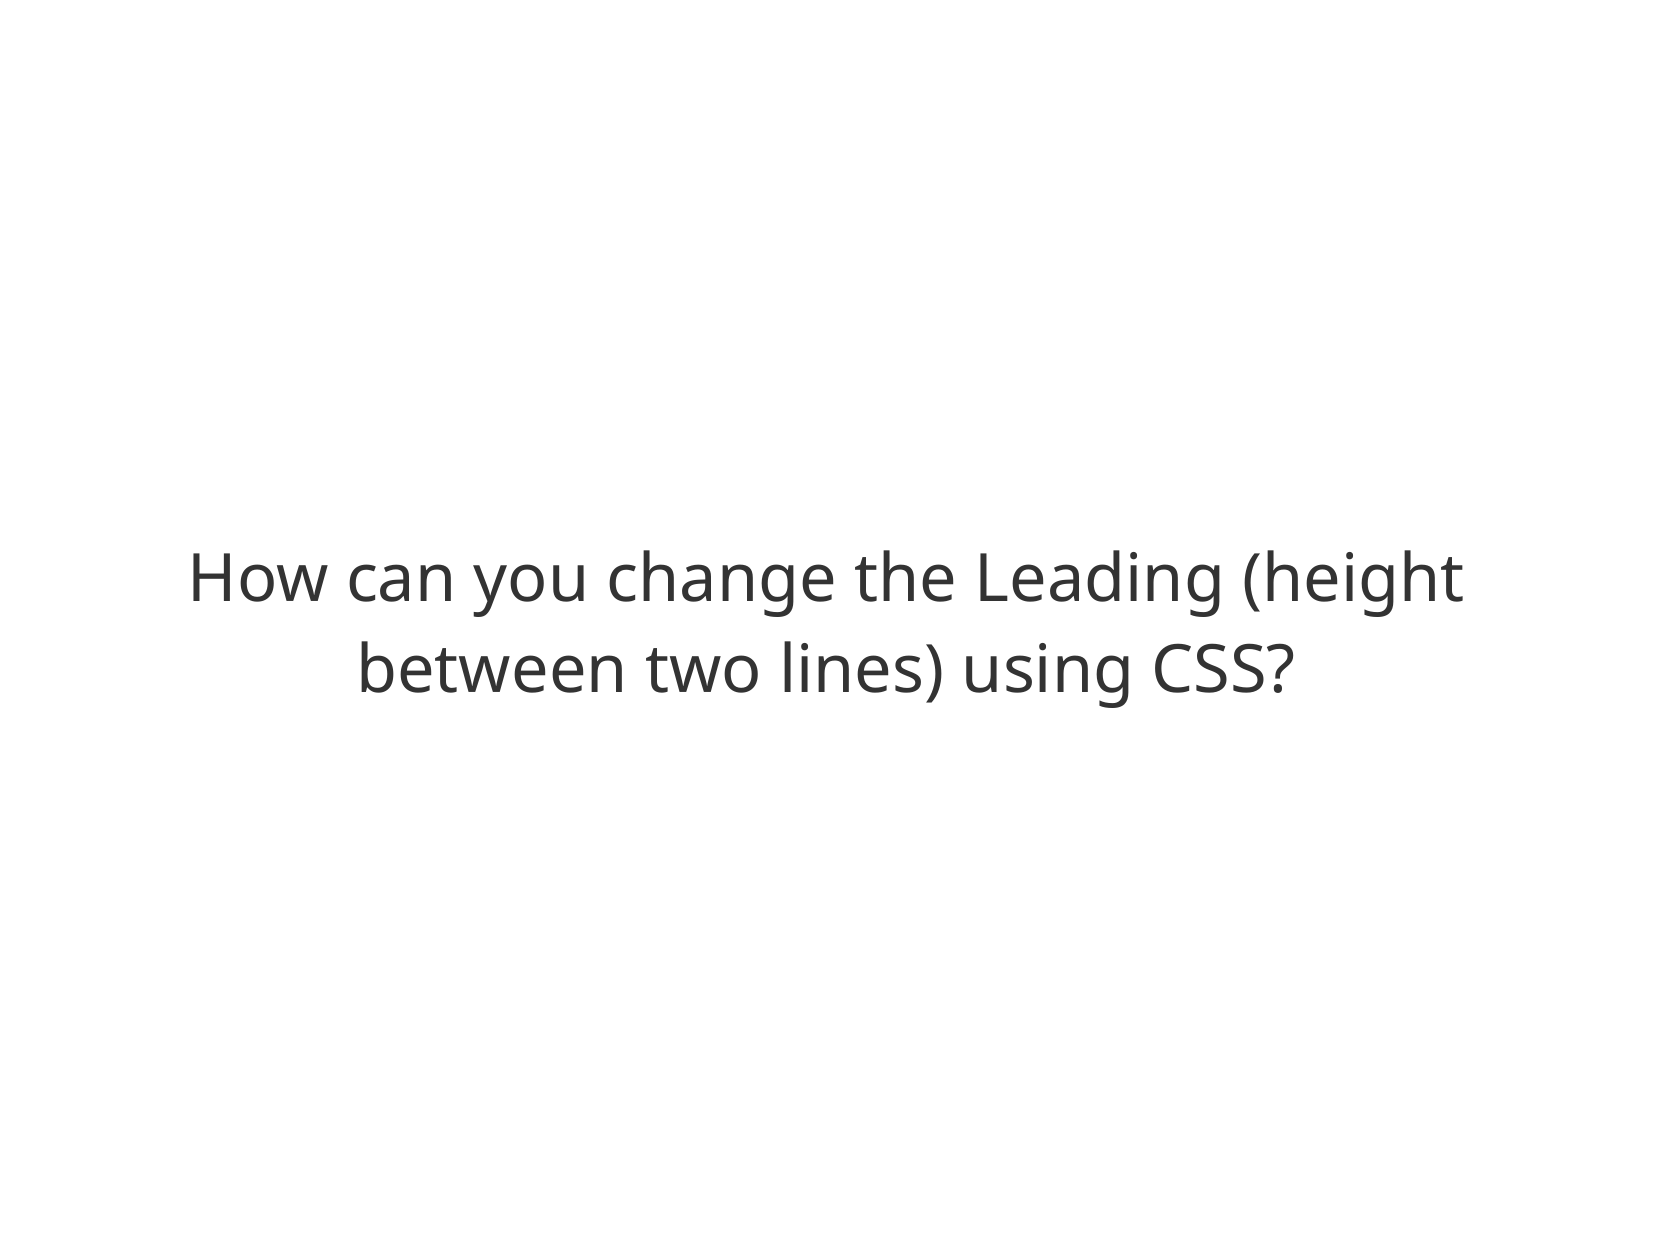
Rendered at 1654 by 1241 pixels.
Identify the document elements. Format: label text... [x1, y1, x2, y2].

subtitle How can you change the Leading (height between two lines) using CSS? [82, 49, 1571, 1193]
